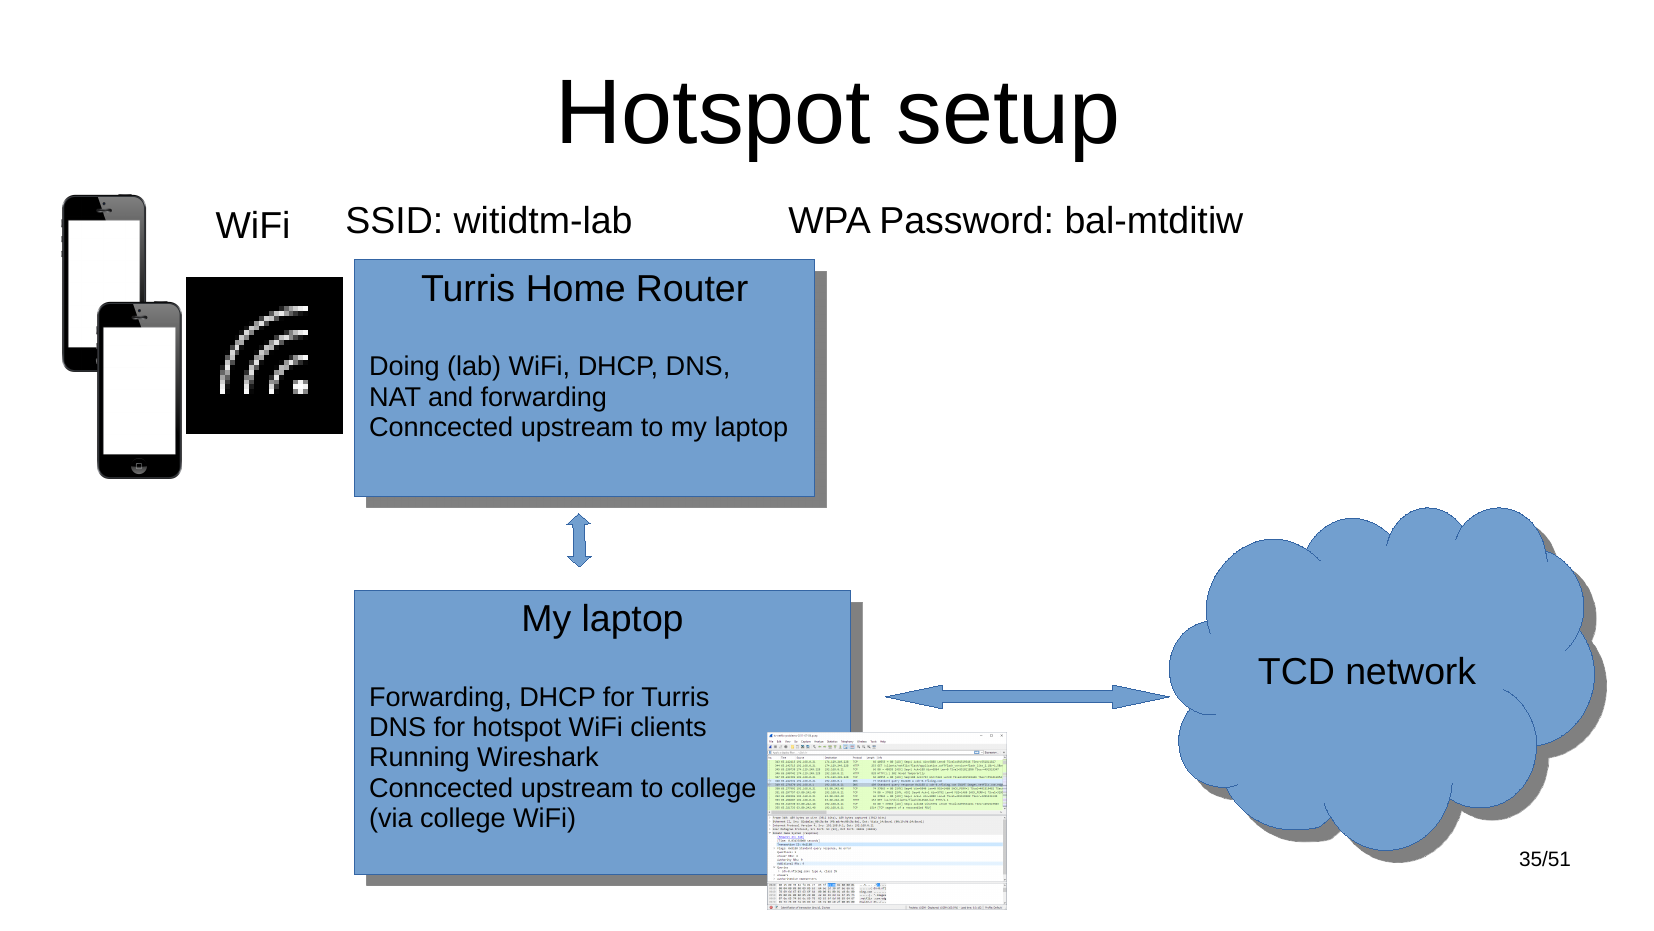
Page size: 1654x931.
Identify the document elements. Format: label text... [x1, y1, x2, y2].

text_box [566, 513, 592, 567]
text_box Turris Home Router Doing (lab) WiFi, DHCP, DNS, NAT and forwarding Conncected upstream to my laptop [354, 259, 815, 497]
text_box My laptop Forwarding, DHCP for Turris DNS for hotspot WiFi clients Running Wireshark Conncected upstream to college (via college WiFi) [354, 590, 851, 875]
picture [186, 277, 343, 434]
picture [59, 194, 184, 479]
text_box TCD network [1169, 507, 1595, 851]
title Hotspot setup [94, 33, 1583, 189]
text_box SSID: witidtm-lab WPA Password: bal-mtditiw [330, 192, 1571, 250]
text_box [885, 685, 1170, 709]
text_box WiFi [200, 197, 308, 254]
picture [767, 732, 1007, 910]
